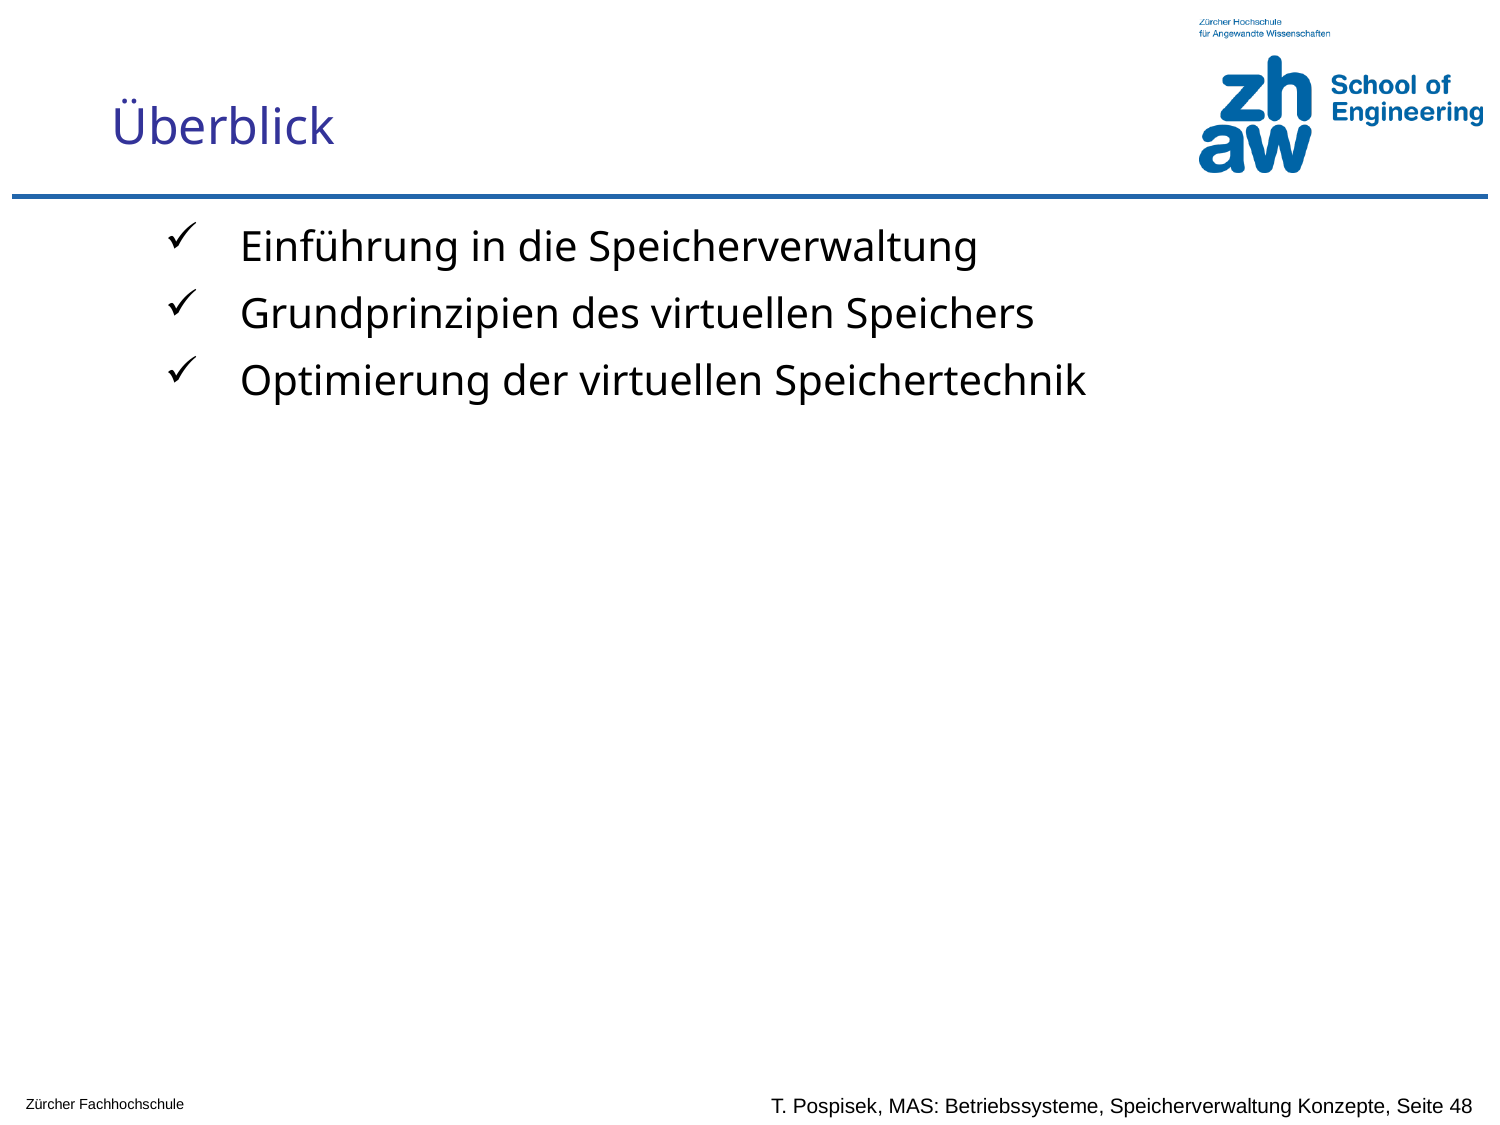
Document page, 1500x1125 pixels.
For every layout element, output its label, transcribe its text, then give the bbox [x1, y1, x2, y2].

picture [1199, 19, 1483, 173]
text_box Einführung in die Speicherverwaltung Grundprinzipien des virtuellen Speichers Optimierung der virtuellen Speichertechnik [149, 212, 1363, 988]
title Überblick [96, 50, 1375, 163]
